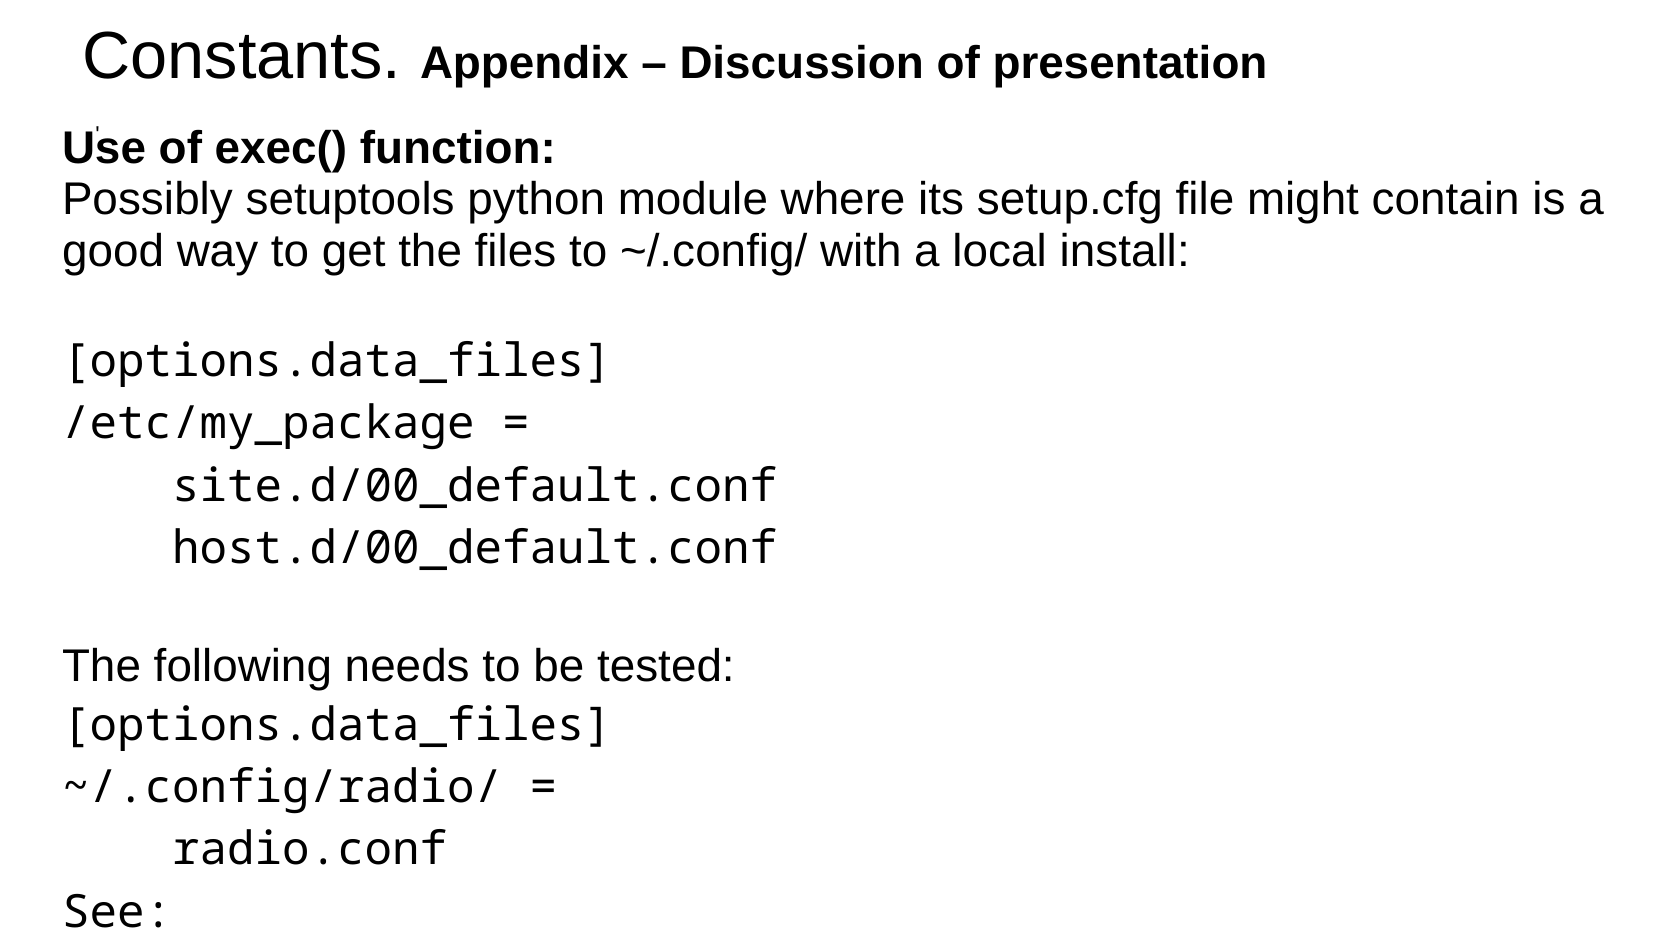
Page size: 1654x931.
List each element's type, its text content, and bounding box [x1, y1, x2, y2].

title Constants. Appendix – Discussion of presentation [82, 10, 1571, 101]
text_box Use of exec() function: Possibly setuptools python module where its setup.cfg file might contain is a good way to get the files to ~/.config/ with a local install: [options.data_files] /etc/my_package = site.d/00_default.conf host.d/00_default.conf The following needs to be tested: [options.data_files] ~/.config/radio/ = radio.conf See: https://setuptools.readthedocs.io/en/latest/setuptools.html#command-reference Perhaps another option is to use configparser: https://docs.python.org/3/library/configparser.html [47, 114, 1654, 931]
